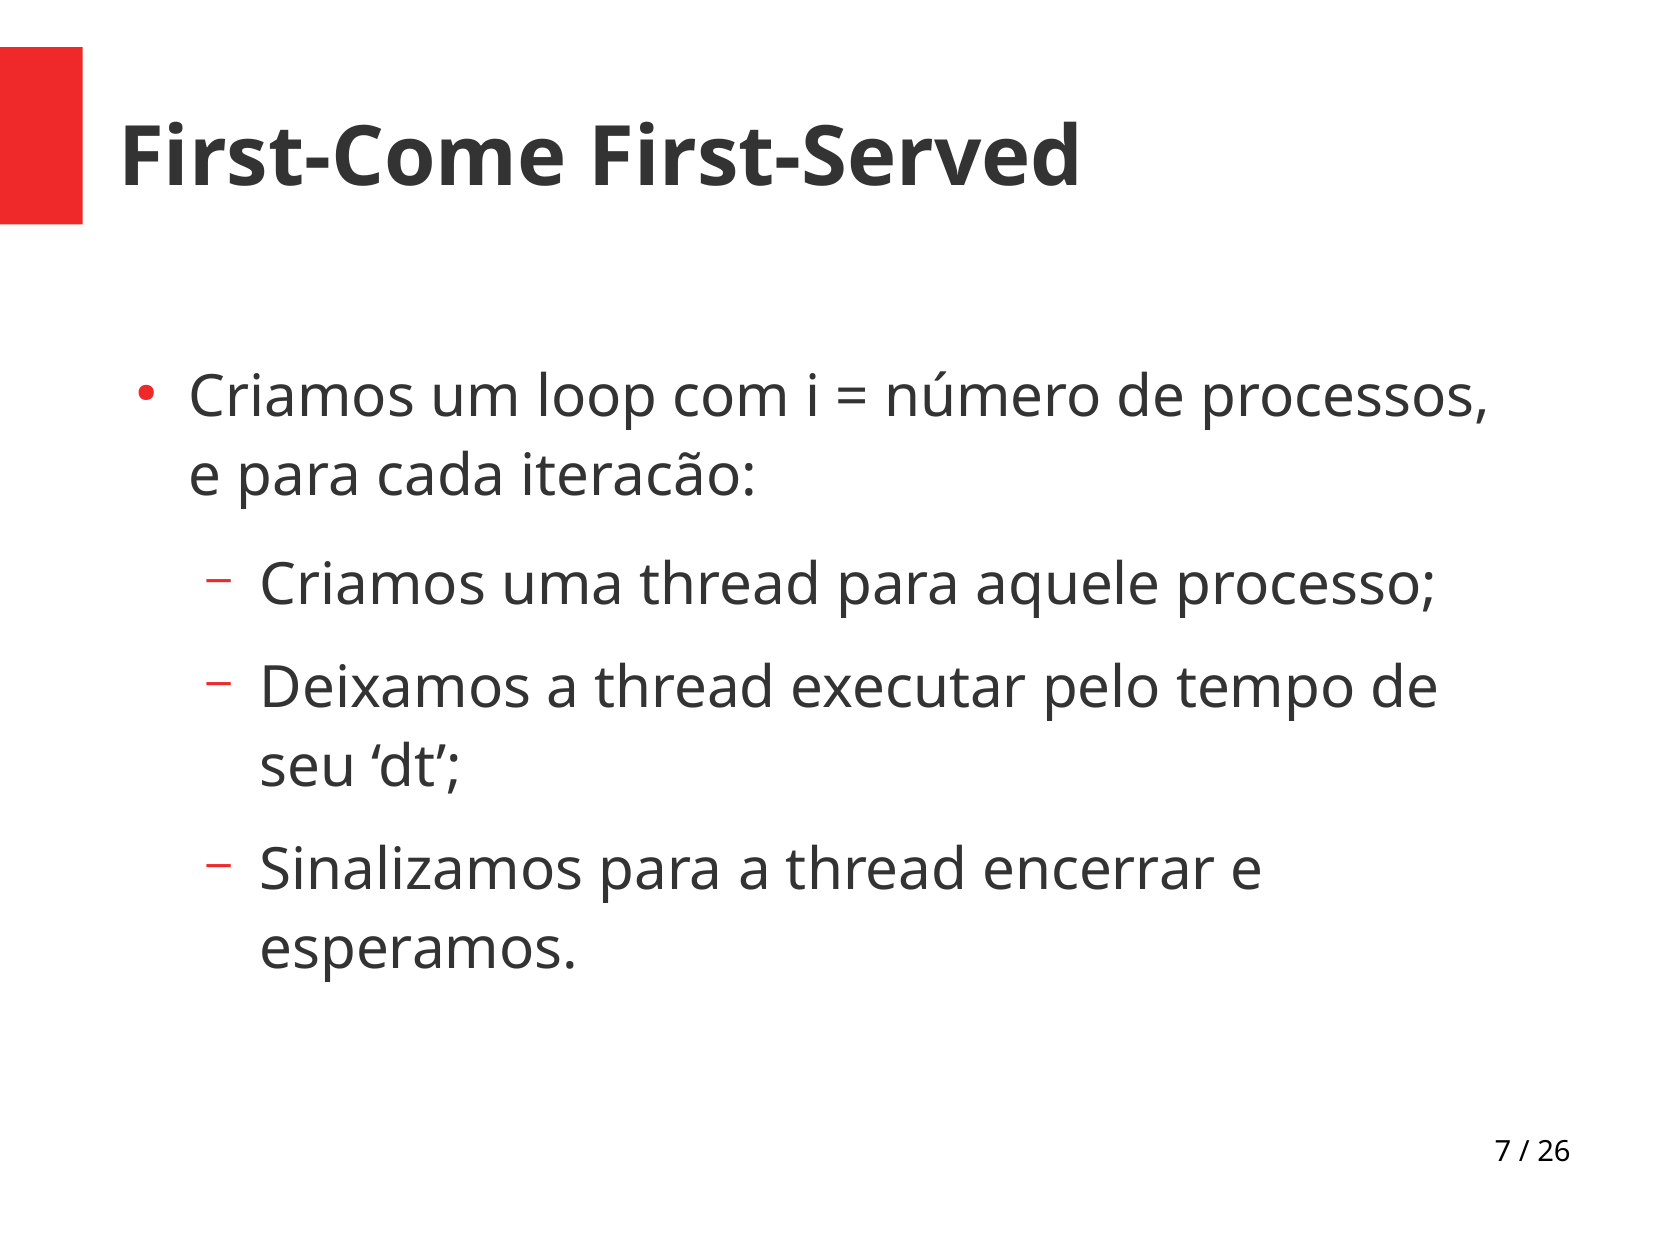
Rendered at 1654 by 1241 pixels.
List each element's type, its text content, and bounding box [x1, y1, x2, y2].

list Criamos um loop com i = número de processos, e para cada iteracão: Criamos uma thread para aquele processo; Deixamos a thread executar pelo tempo de seu ‘dt’; Sinalizamos para a thread encerrar e esperamos. [118, 354, 1536, 1074]
title First-Come First-Served [118, 49, 1571, 257]
